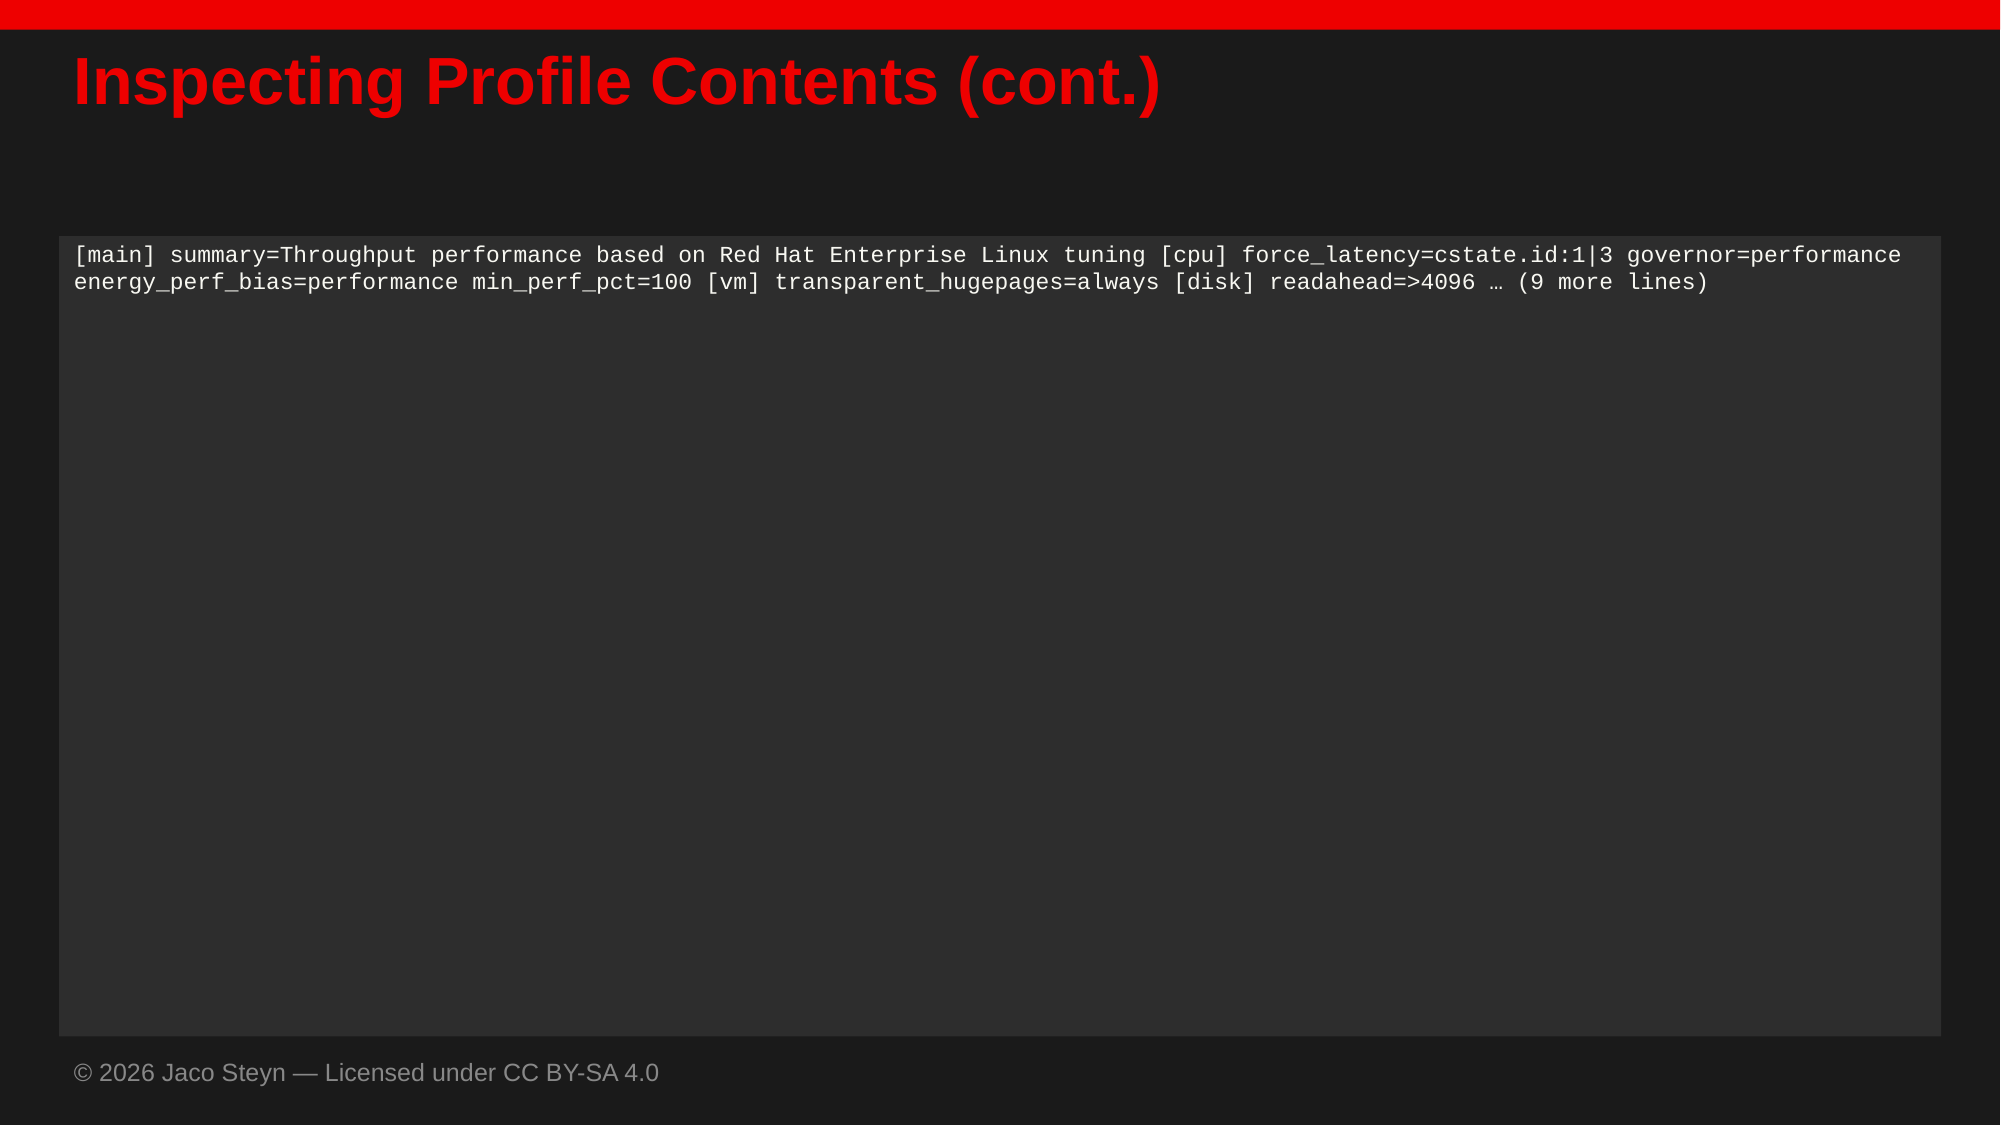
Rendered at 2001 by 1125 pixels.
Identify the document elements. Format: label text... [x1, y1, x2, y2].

text_box © 2026 Jaco Steyn — Licensed under CC BY-SA 4.0 [59, 1051, 1942, 1093]
text_box [main] summary=Throughput performance based on Red Hat Enterprise Linux tuning [cpu] force_latency=cstate.id:1|3 governor=performance energy_perf_bias=performance min_perf_pct=100 [vm] transparent_hugepages=always [disk] readahead=>4096 … (9 more lines) [59, 236, 1942, 1037]
text_box [0, 0, 2001, 30]
text_box Inspecting Profile Contents (cont.) [59, 36, 1942, 208]
